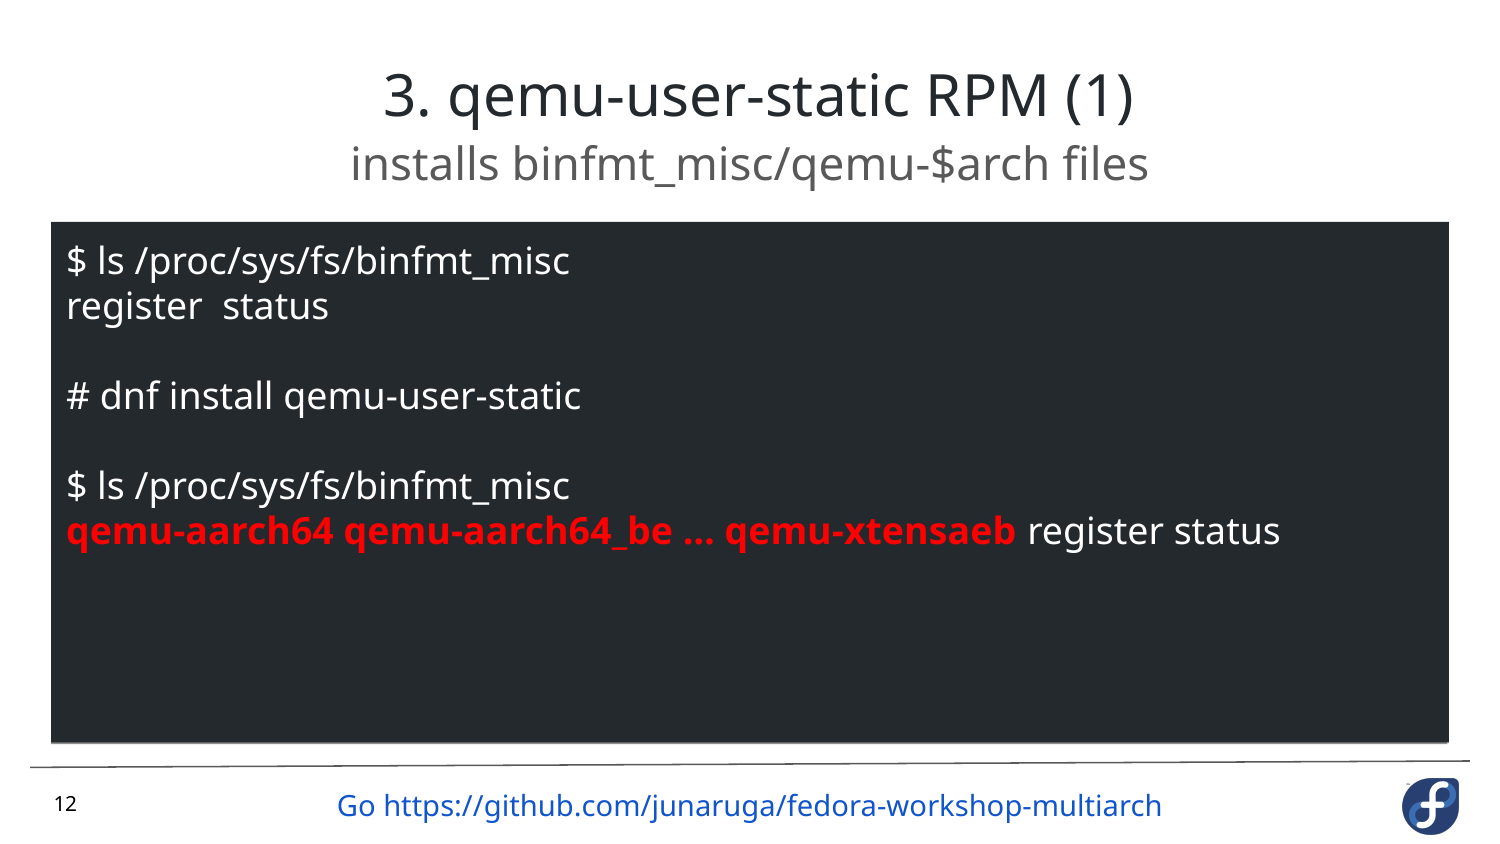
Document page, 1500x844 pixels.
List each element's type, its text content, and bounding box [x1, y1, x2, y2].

title installs binfmt_misc/qemu-$arch files [51, 119, 1449, 199]
picture [1402, 778, 1459, 835]
slide_number <number> [38, 772, 104, 837]
slide_number Go https://github.com/junaruga/fedora-workshop-multiarch [191, 772, 1309, 837]
title 3. qemu-user-static RPM (1) [30, 43, 1488, 138]
list $ ls /proc/sys/fs/binfmt_misc register status # dnf install qemu-user-static $ ls /proc/sys/fs/binfmt_misc qemu-aarch64 qemu-aarch64_be … qemu-xtensaeb register status [51, 221, 1449, 743]
